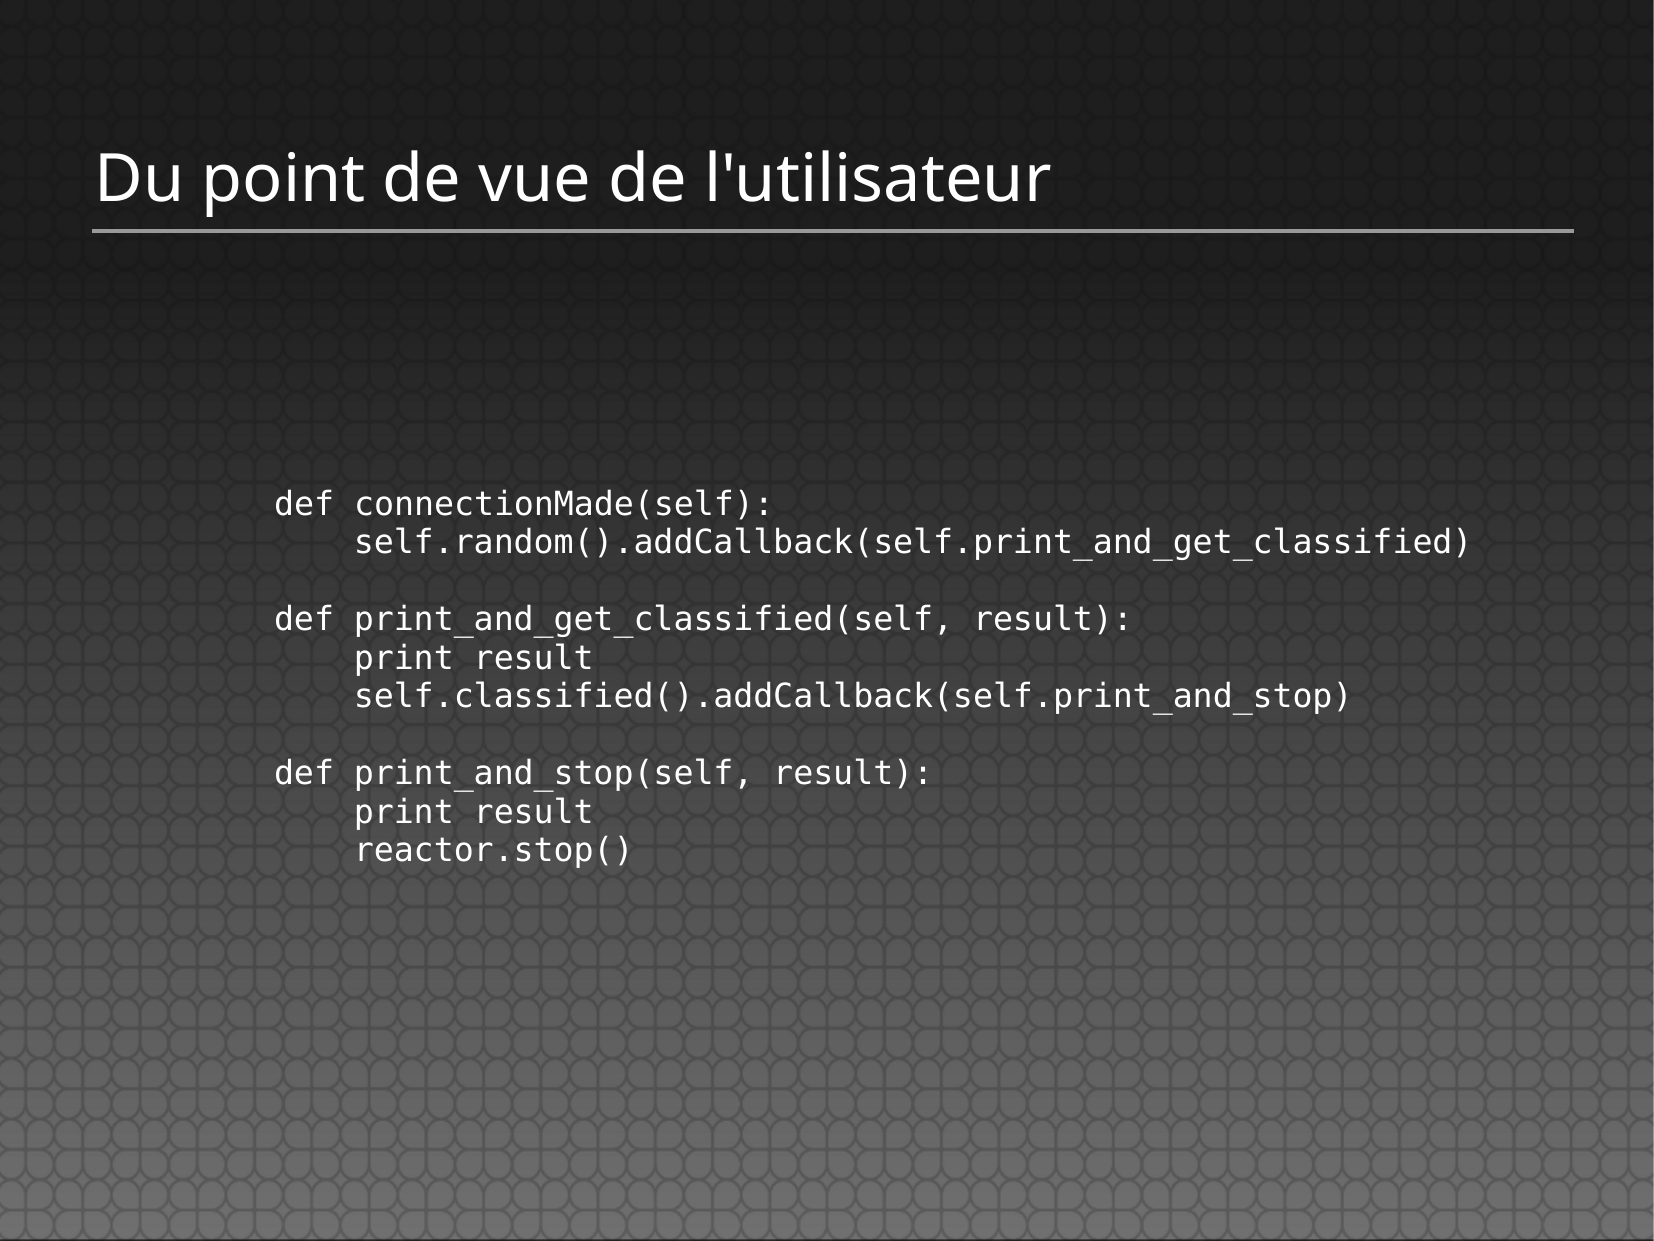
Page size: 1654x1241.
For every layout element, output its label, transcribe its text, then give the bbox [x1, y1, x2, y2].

title Du point de vue de l'utilisateur [94, 100, 1426, 251]
title def connectionMade(self): self.random().addCallback(self.print_and_get_classified) def print_and_get_classified(self, result): print result self.classified().addCallback(self.print_and_stop) def print_and_stop(self, result): print result reactor.stop() [194, 431, 1534, 922]
picture [0, 0, 1654, 1241]
